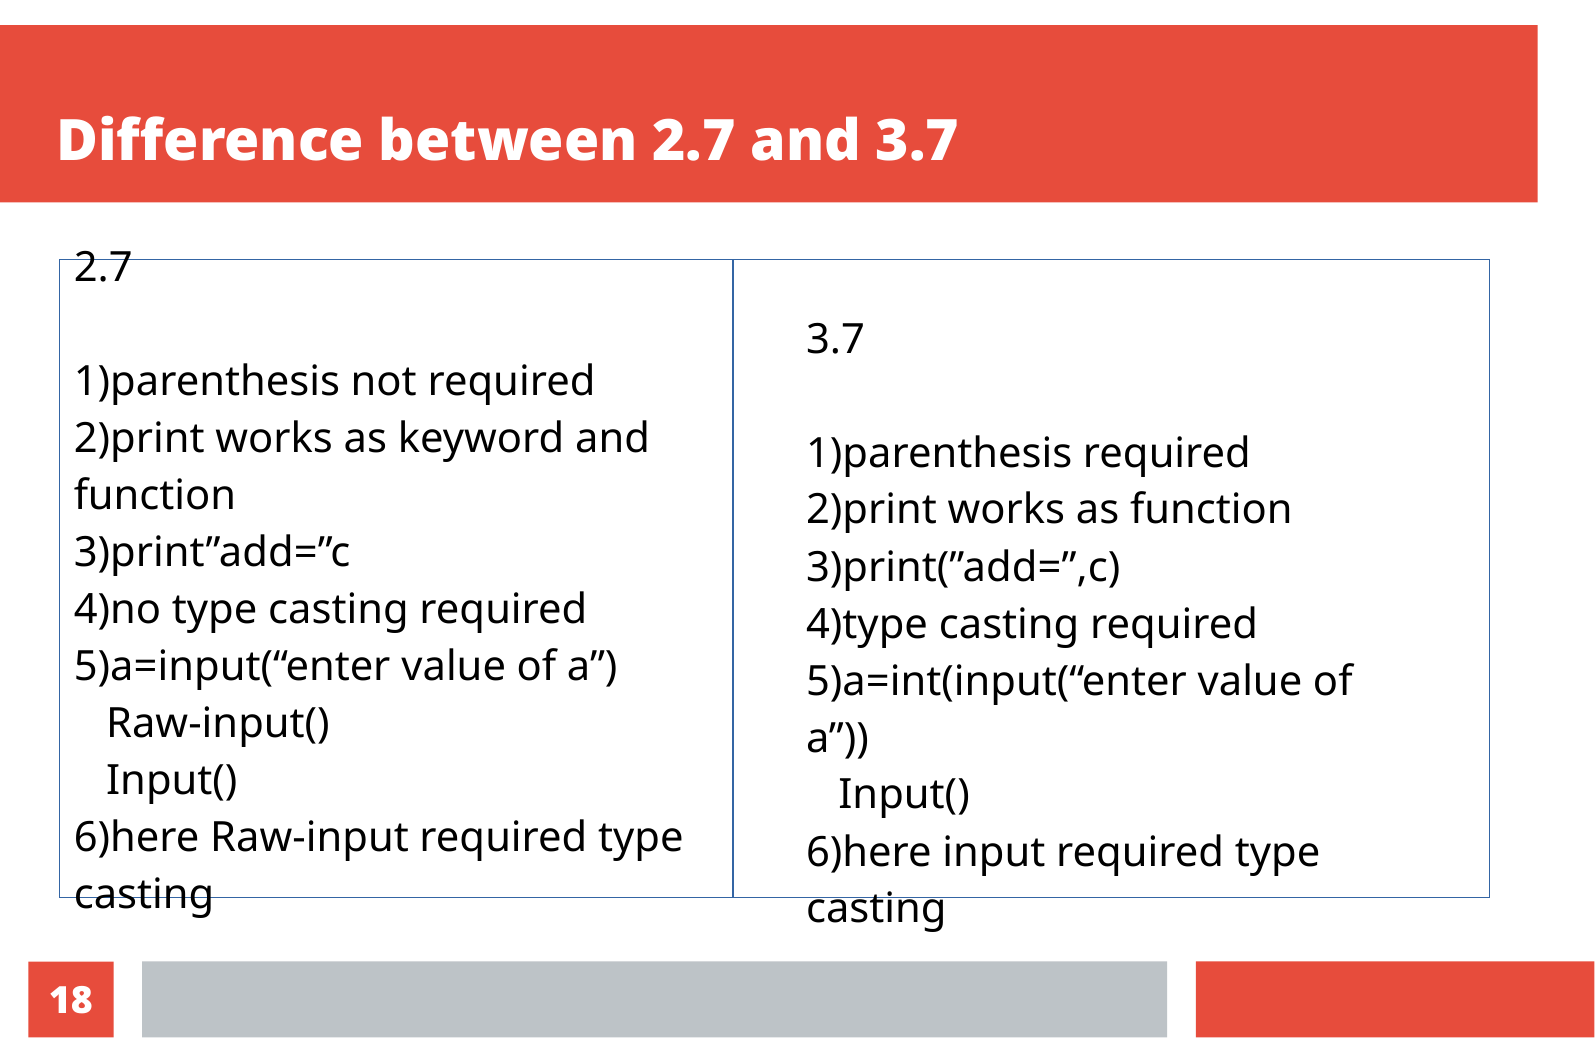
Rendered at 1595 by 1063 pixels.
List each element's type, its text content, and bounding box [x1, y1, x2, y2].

text_box [733, 259, 1490, 898]
text_box 2.7 1)parenthesis not required 2)print works as keyword and function 3)print”add=”c 4)no type casting required 5)a=input(“enter value of a”) Raw-input() Input() 6)here Raw-input required type casting [59, 259, 733, 898]
text_box 3.7 1)parenthesis required 2)print works as function 3)print(”add=”,c) 4)type casting required 5)a=int(input(“enter value of a”)) Input() 6)here input required type casting [791, 300, 1490, 898]
title Difference between 2.7 and 3.7 [56, 50, 1538, 178]
